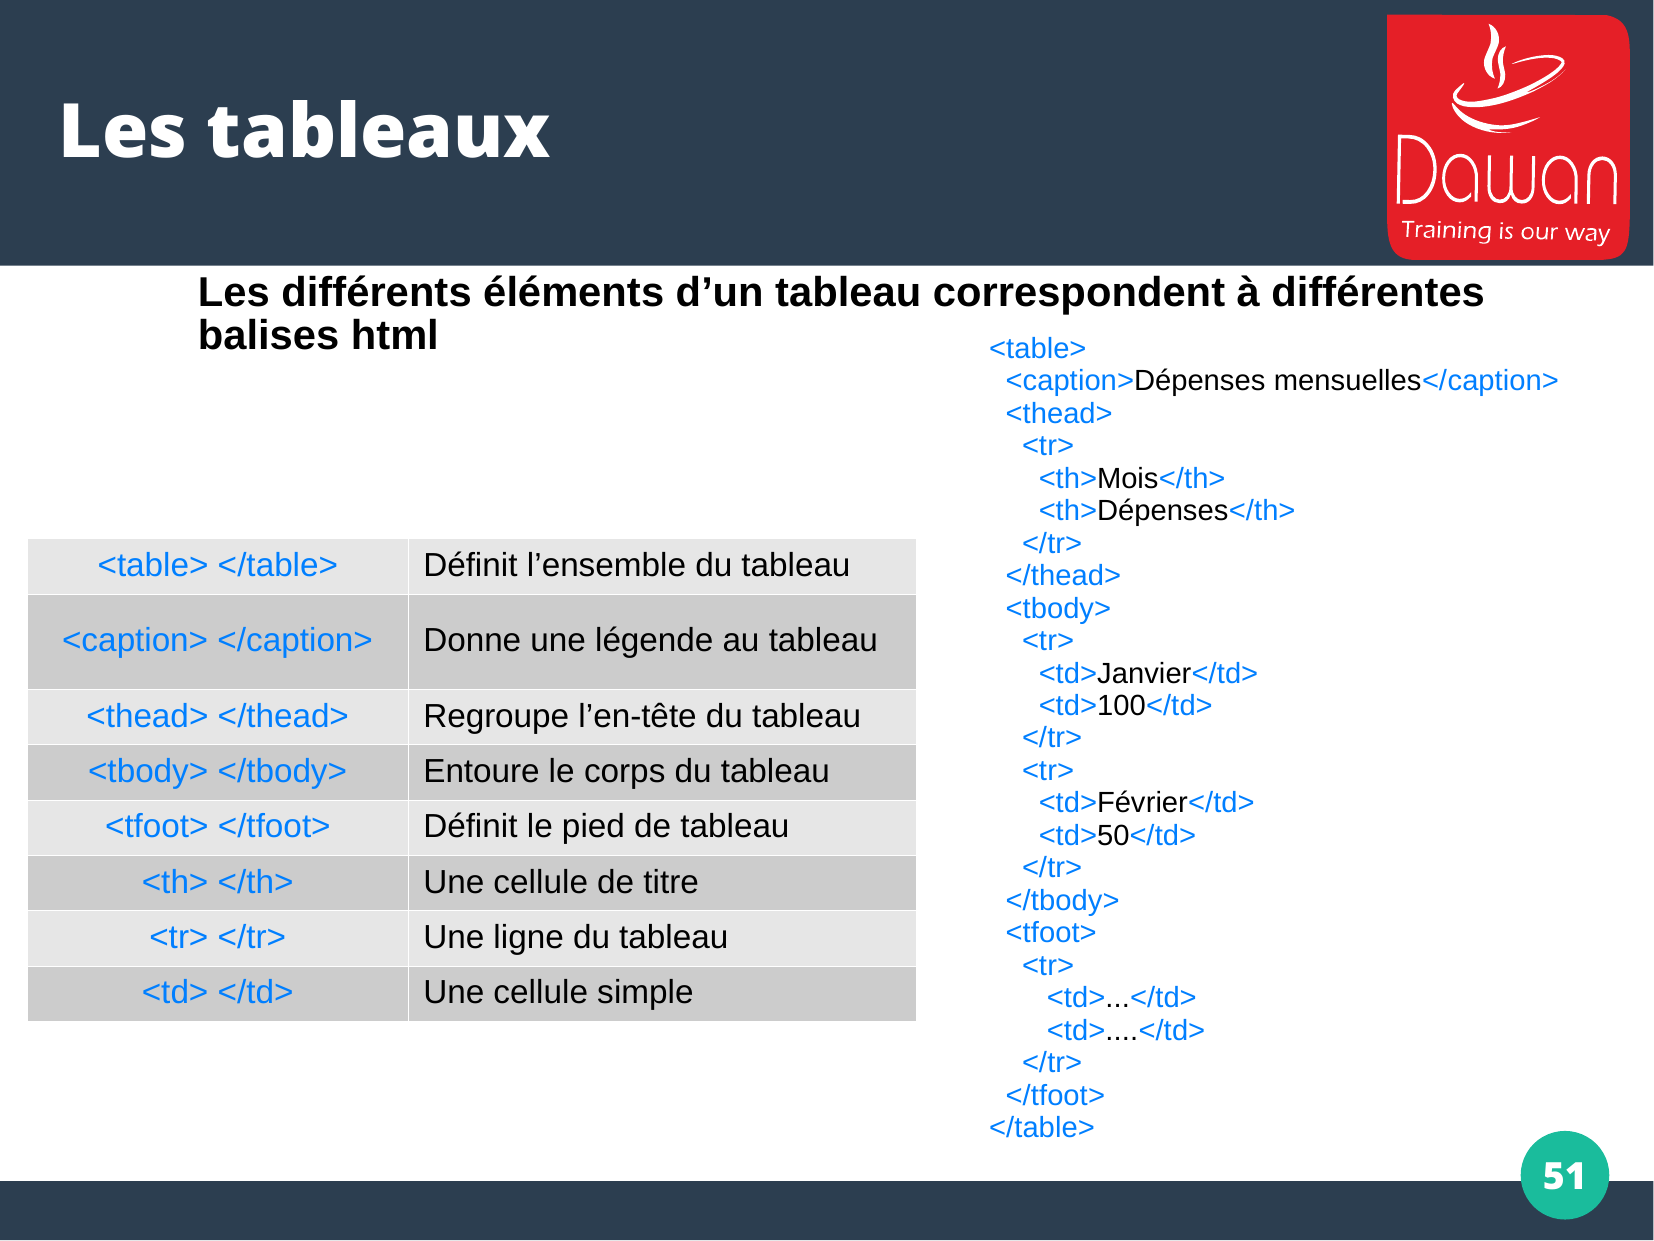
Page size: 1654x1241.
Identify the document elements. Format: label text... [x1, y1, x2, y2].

table_cell Entoure le corps du tableau [409, 745, 916, 800]
table_cell <thead> </thead> [28, 690, 408, 744]
text_box <table> <caption>Dépenses mensuelles</caption> <thead> <tr> <th>Mois</th> <th>Dépenses</th> </tr> </thead> <tbody> <tr> <td>Janvier</td> <td>100</td> </tr> <tr> <td>Février</td> <td>50</td> </tr> </tbody> <tfoot> <tr> <td>...</td> <td>....</td> </tr> </tfoot> </table> [974, 324, 1654, 1241]
table_cell <th> </th> [28, 856, 408, 910]
table_cell <tr> </tr> [28, 911, 408, 966]
table_cell Une ligne du tableau [409, 911, 916, 966]
table_cell <tbody> </tbody> [28, 745, 408, 800]
table_cell Une cellule de titre [409, 856, 916, 910]
table_cell Définit le pied de tableau [409, 801, 916, 855]
picture [1387, 14, 1630, 260]
list Les différents éléments d’un tableau correspondent à différentes balises html [70, 271, 1607, 1099]
table_cell Donne une légende au tableau [409, 595, 916, 689]
table_cell <td> </td> [28, 967, 408, 1021]
table_cell <caption> </caption> [28, 595, 408, 689]
table_cell <tfoot> </tfoot> [28, 801, 408, 855]
table_cell Regroupe l’en-tête du tableau [409, 690, 916, 744]
table_header Définit l’ensemble du tableau [409, 539, 916, 594]
table_cell Une cellule simple [409, 967, 916, 1021]
title Les tableaux [59, 49, 1387, 207]
table_header <table> </table> [28, 539, 408, 594]
